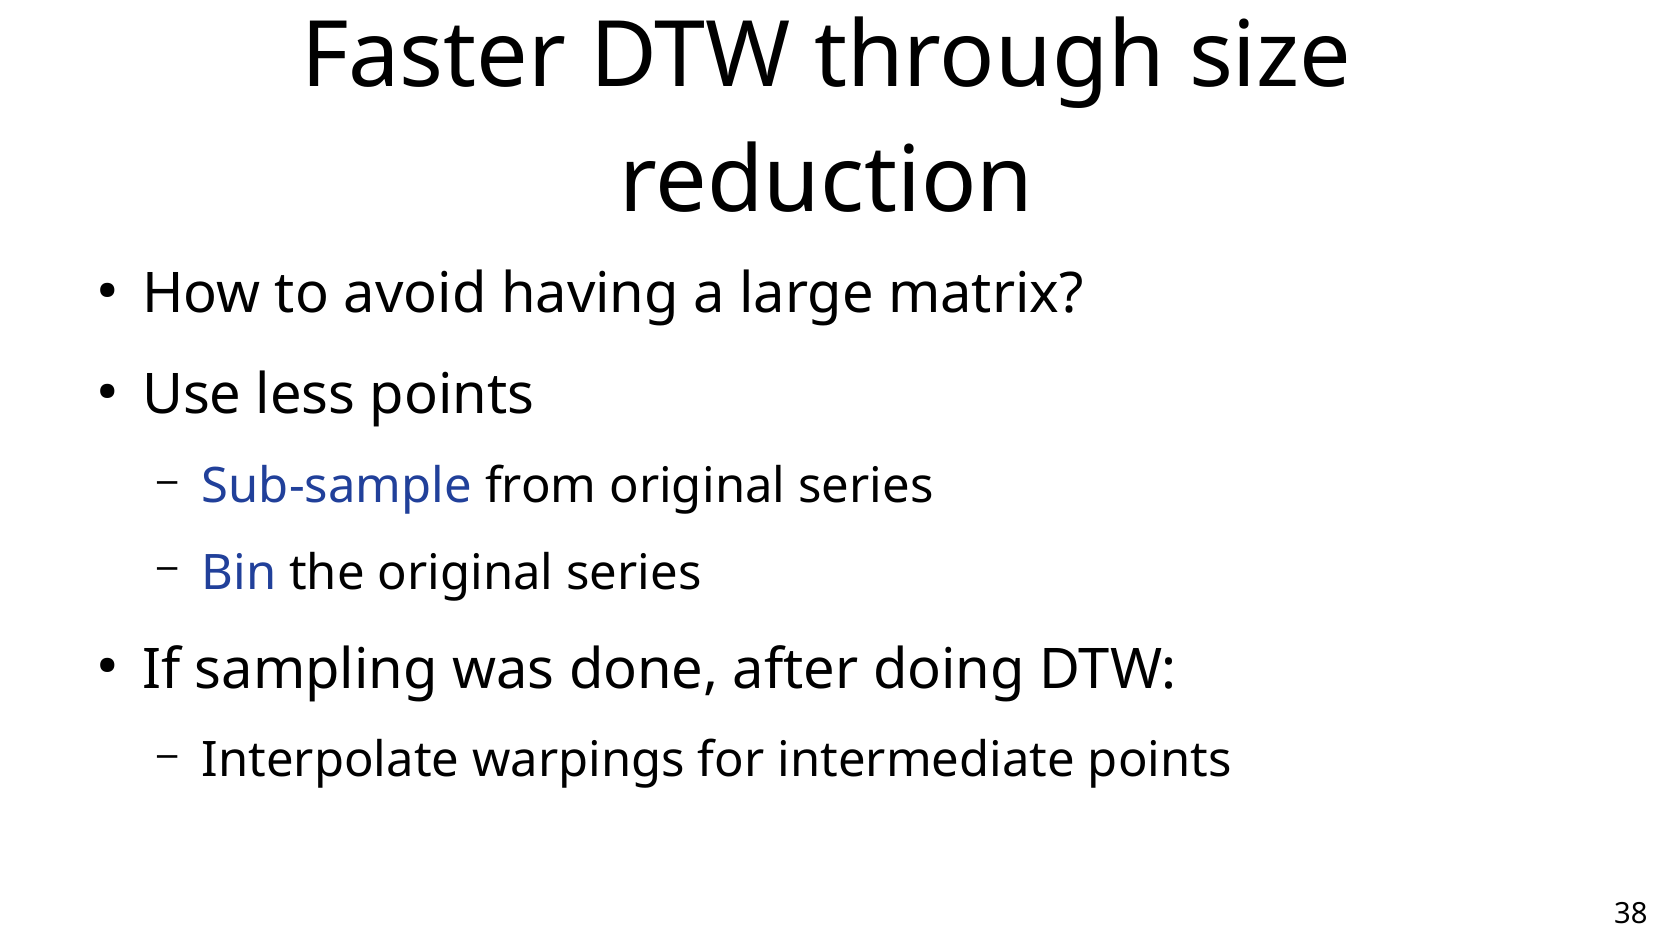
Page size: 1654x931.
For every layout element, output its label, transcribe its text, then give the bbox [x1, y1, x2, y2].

list How to avoid having a large matrix? Use less points Sub-sample from original series Bin the original series If sampling was done, after doing DTW: Interpolate warpings for intermediate points [82, 253, 1571, 793]
title Faster DTW through size reduction [82, 1, 1571, 226]
